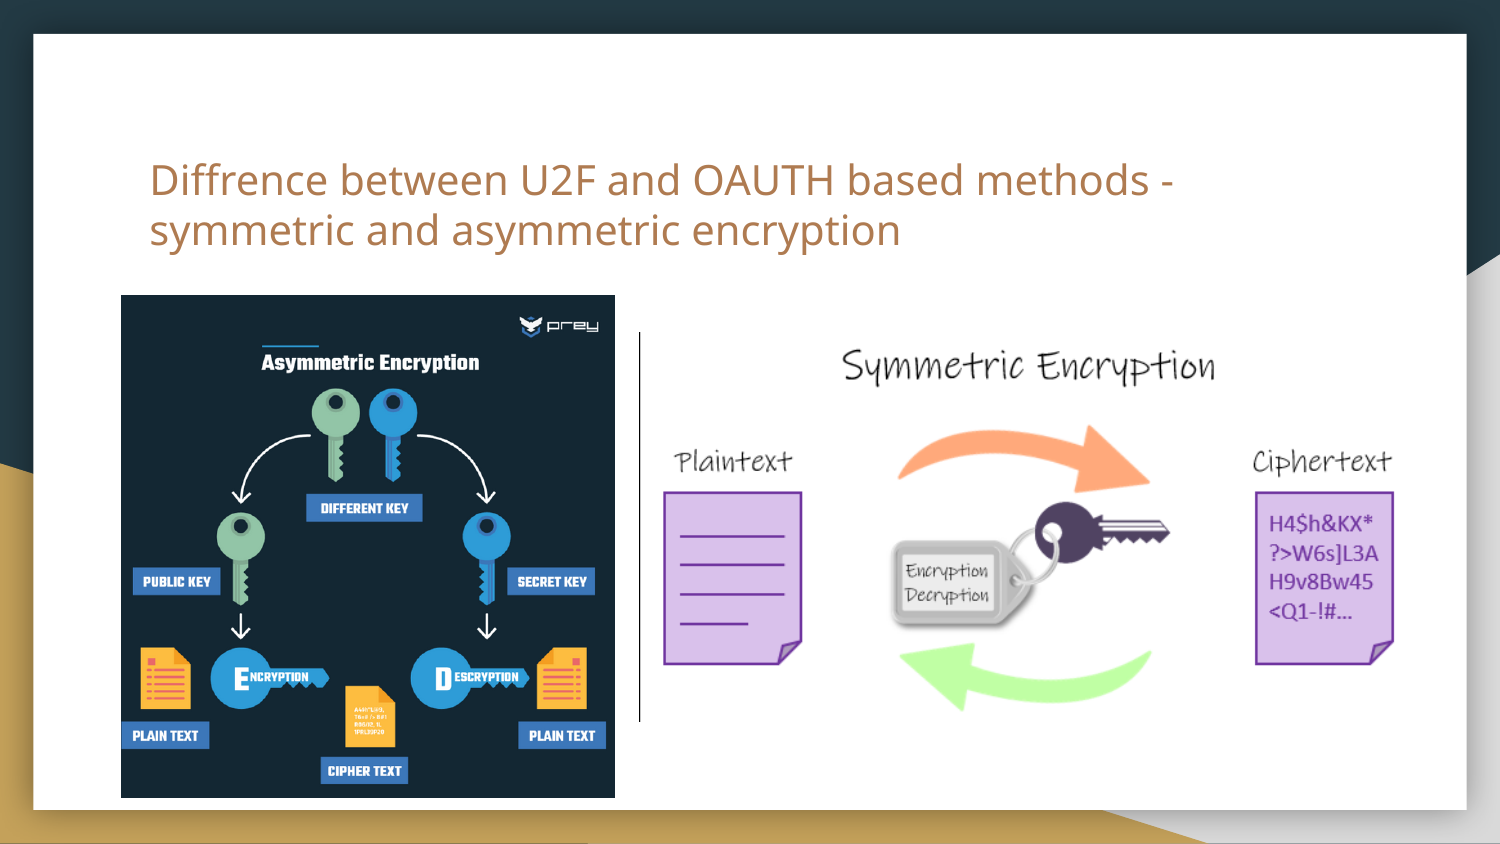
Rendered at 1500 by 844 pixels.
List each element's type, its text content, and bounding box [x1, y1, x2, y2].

picture [121, 295, 615, 798]
picture [639, 332, 1407, 722]
title Diffrence between U2F and OAUTH based methods - symmetric and asymmetric encryption [134, 138, 1366, 296]
